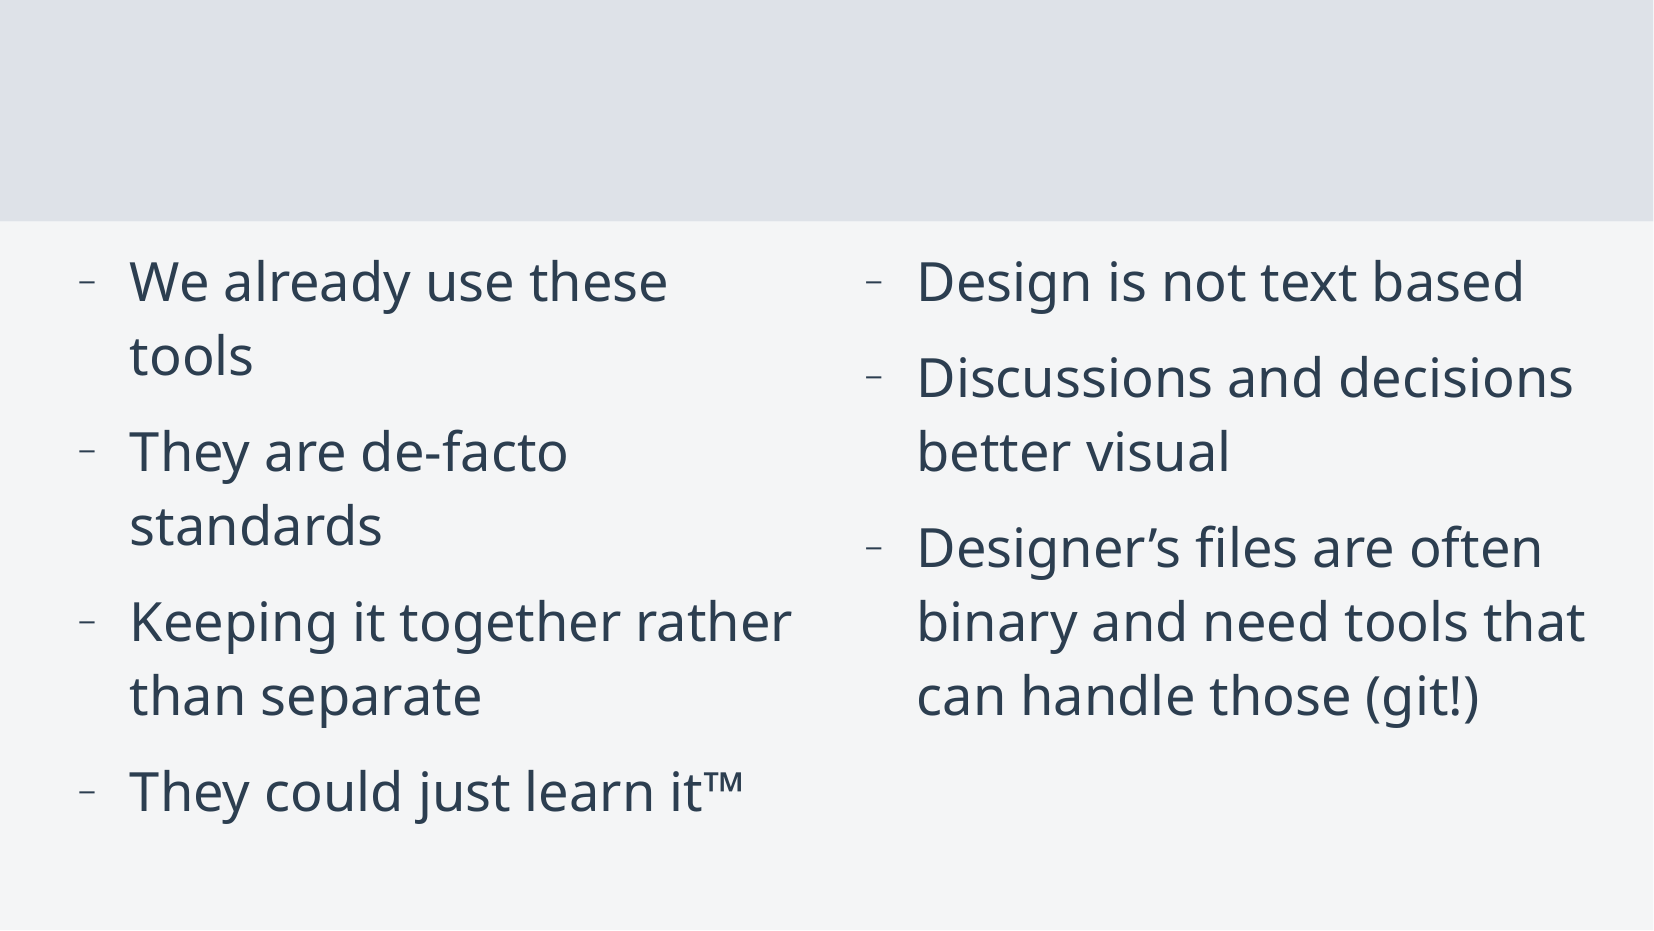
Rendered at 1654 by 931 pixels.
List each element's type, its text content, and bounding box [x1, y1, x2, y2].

list We already use these tools They are de-facto standards Keeping it together rather than separate They could just learn it™ [59, 243, 809, 864]
list Design is not text based Discussions and decisions better visual Designer’s files are often binary and need tools that can handle those (git!) [845, 243, 1596, 864]
